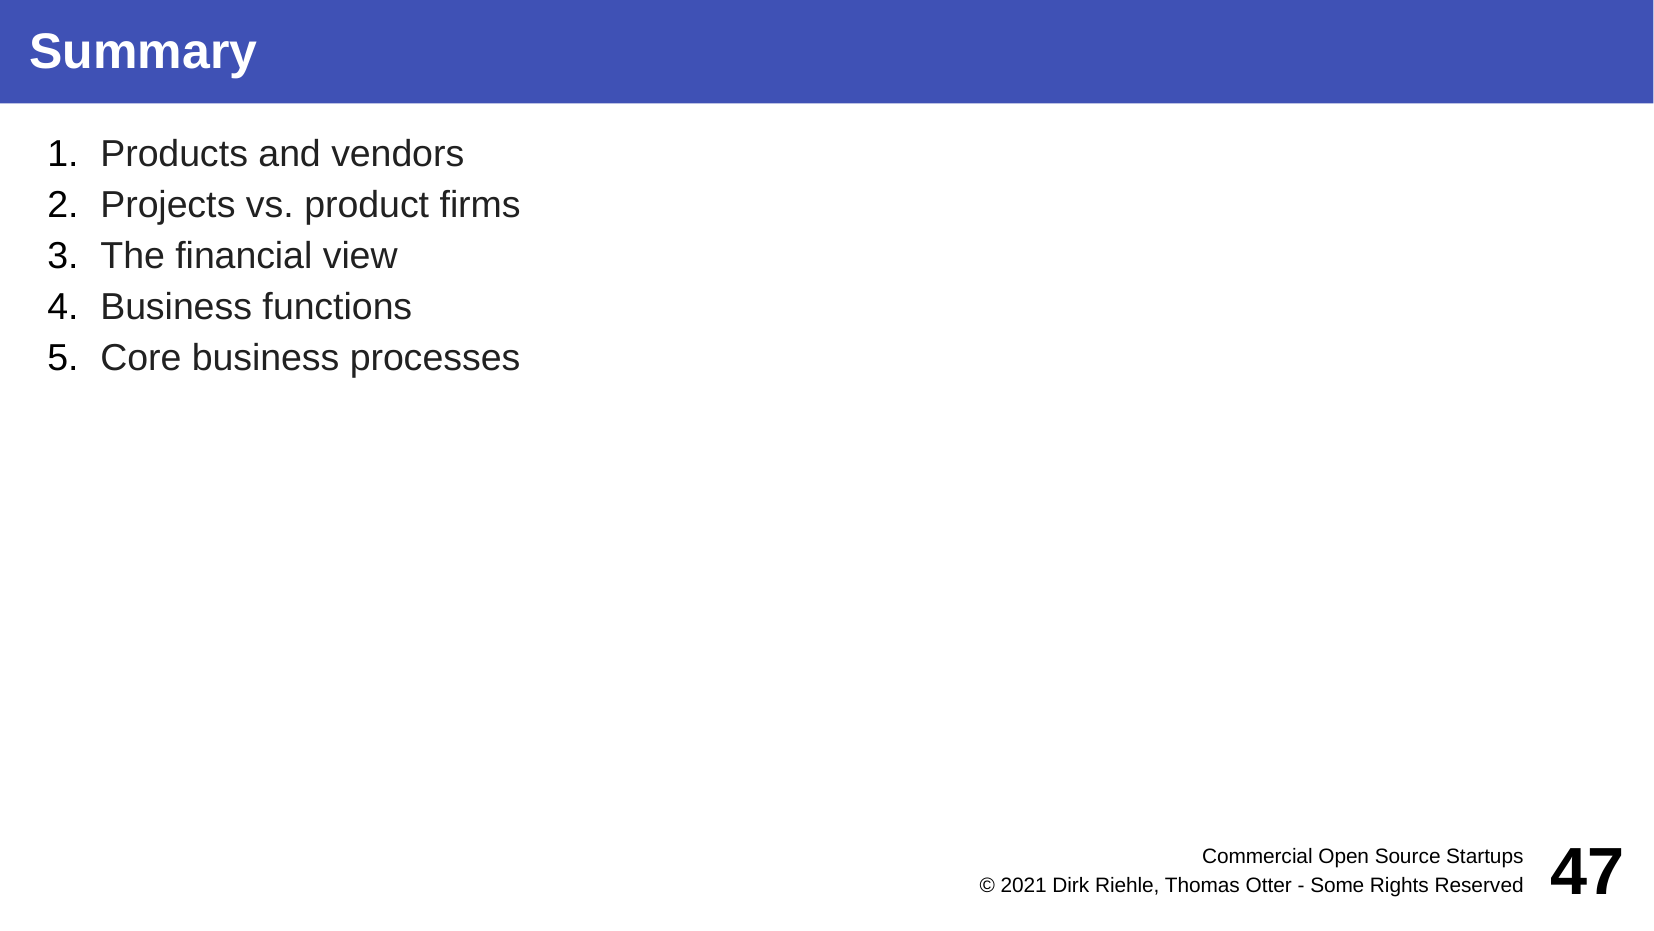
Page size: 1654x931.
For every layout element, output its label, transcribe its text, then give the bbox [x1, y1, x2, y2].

title Summary [0, 0, 1654, 104]
list Products and vendors Projects vs. product firms The financial view Business functions Core business processes [29, 132, 1625, 813]
